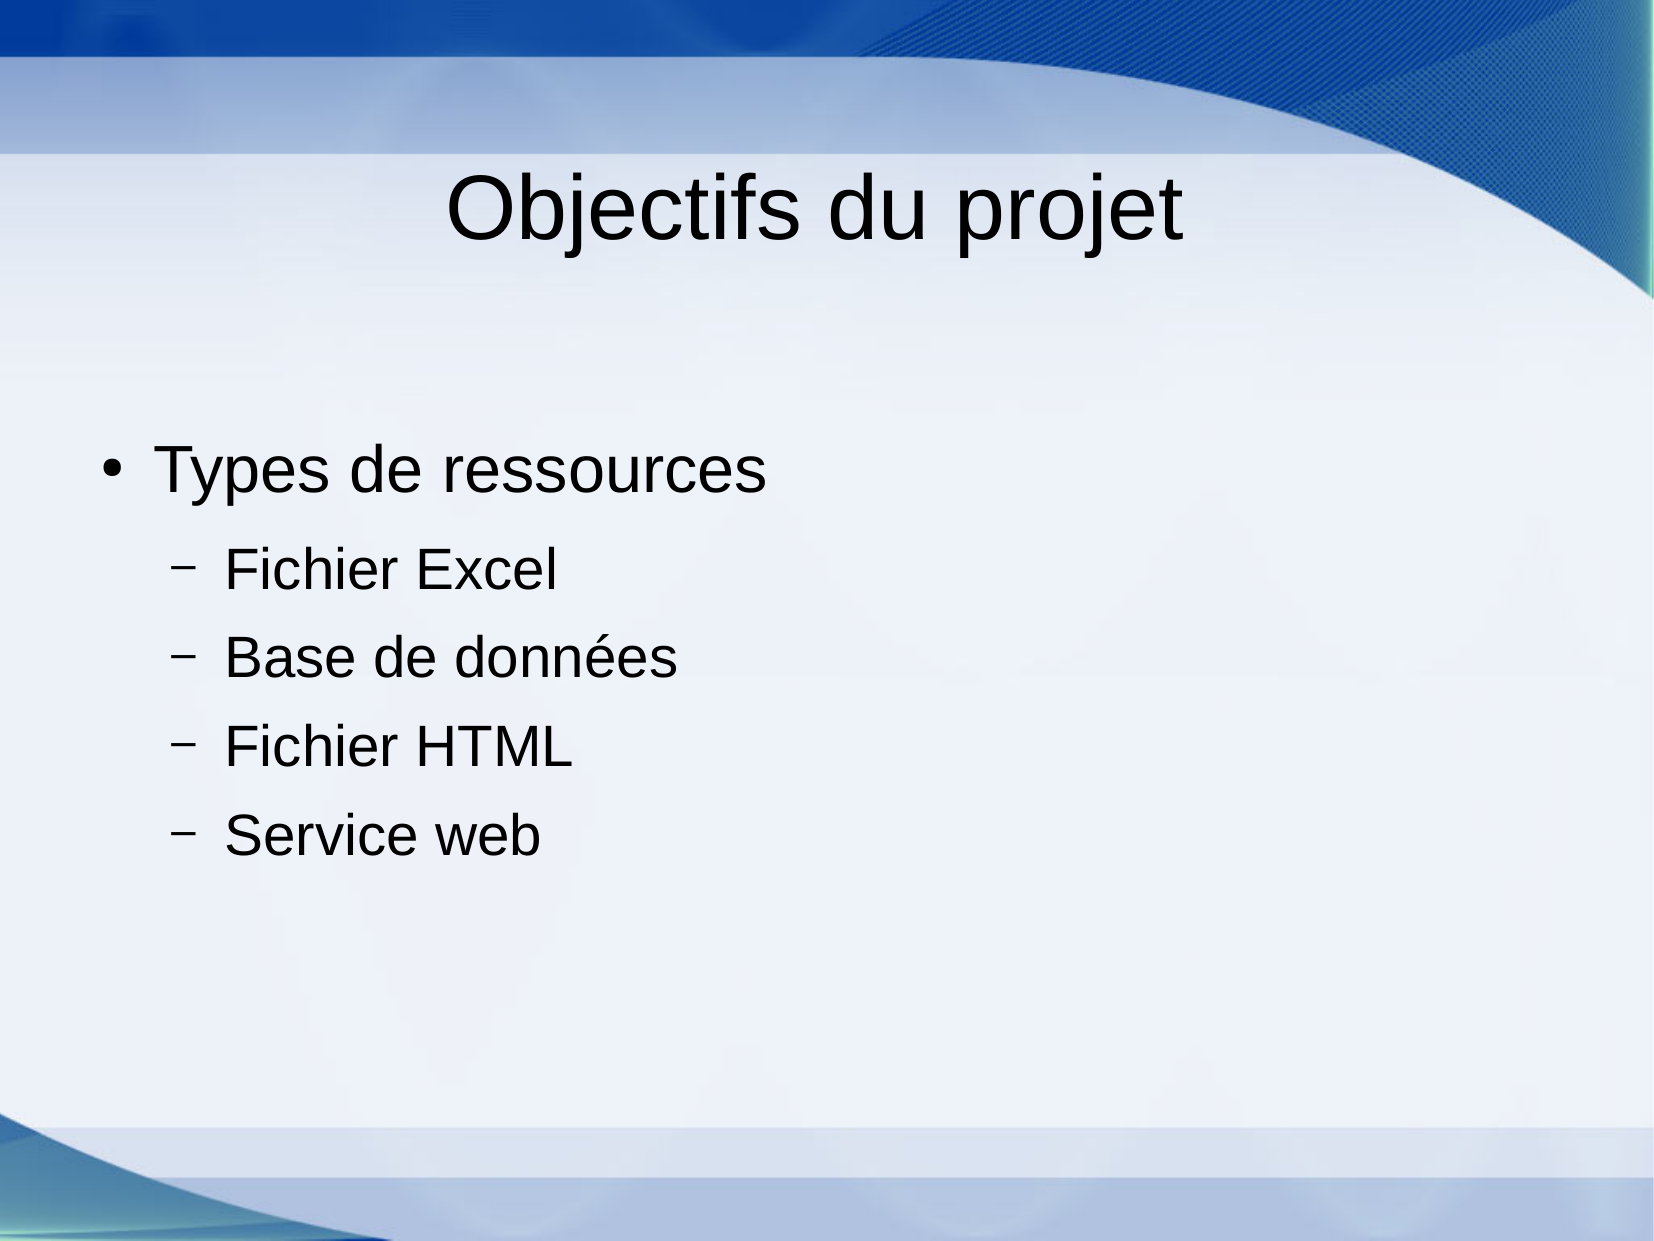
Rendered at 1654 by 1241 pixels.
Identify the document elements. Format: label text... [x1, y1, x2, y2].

picture [0, 0, 1654, 1241]
list Types de ressources Fichier Excel Base de données Fichier HTML Service web [82, 290, 1538, 1010]
title Objectifs du projet [70, 155, 1560, 260]
